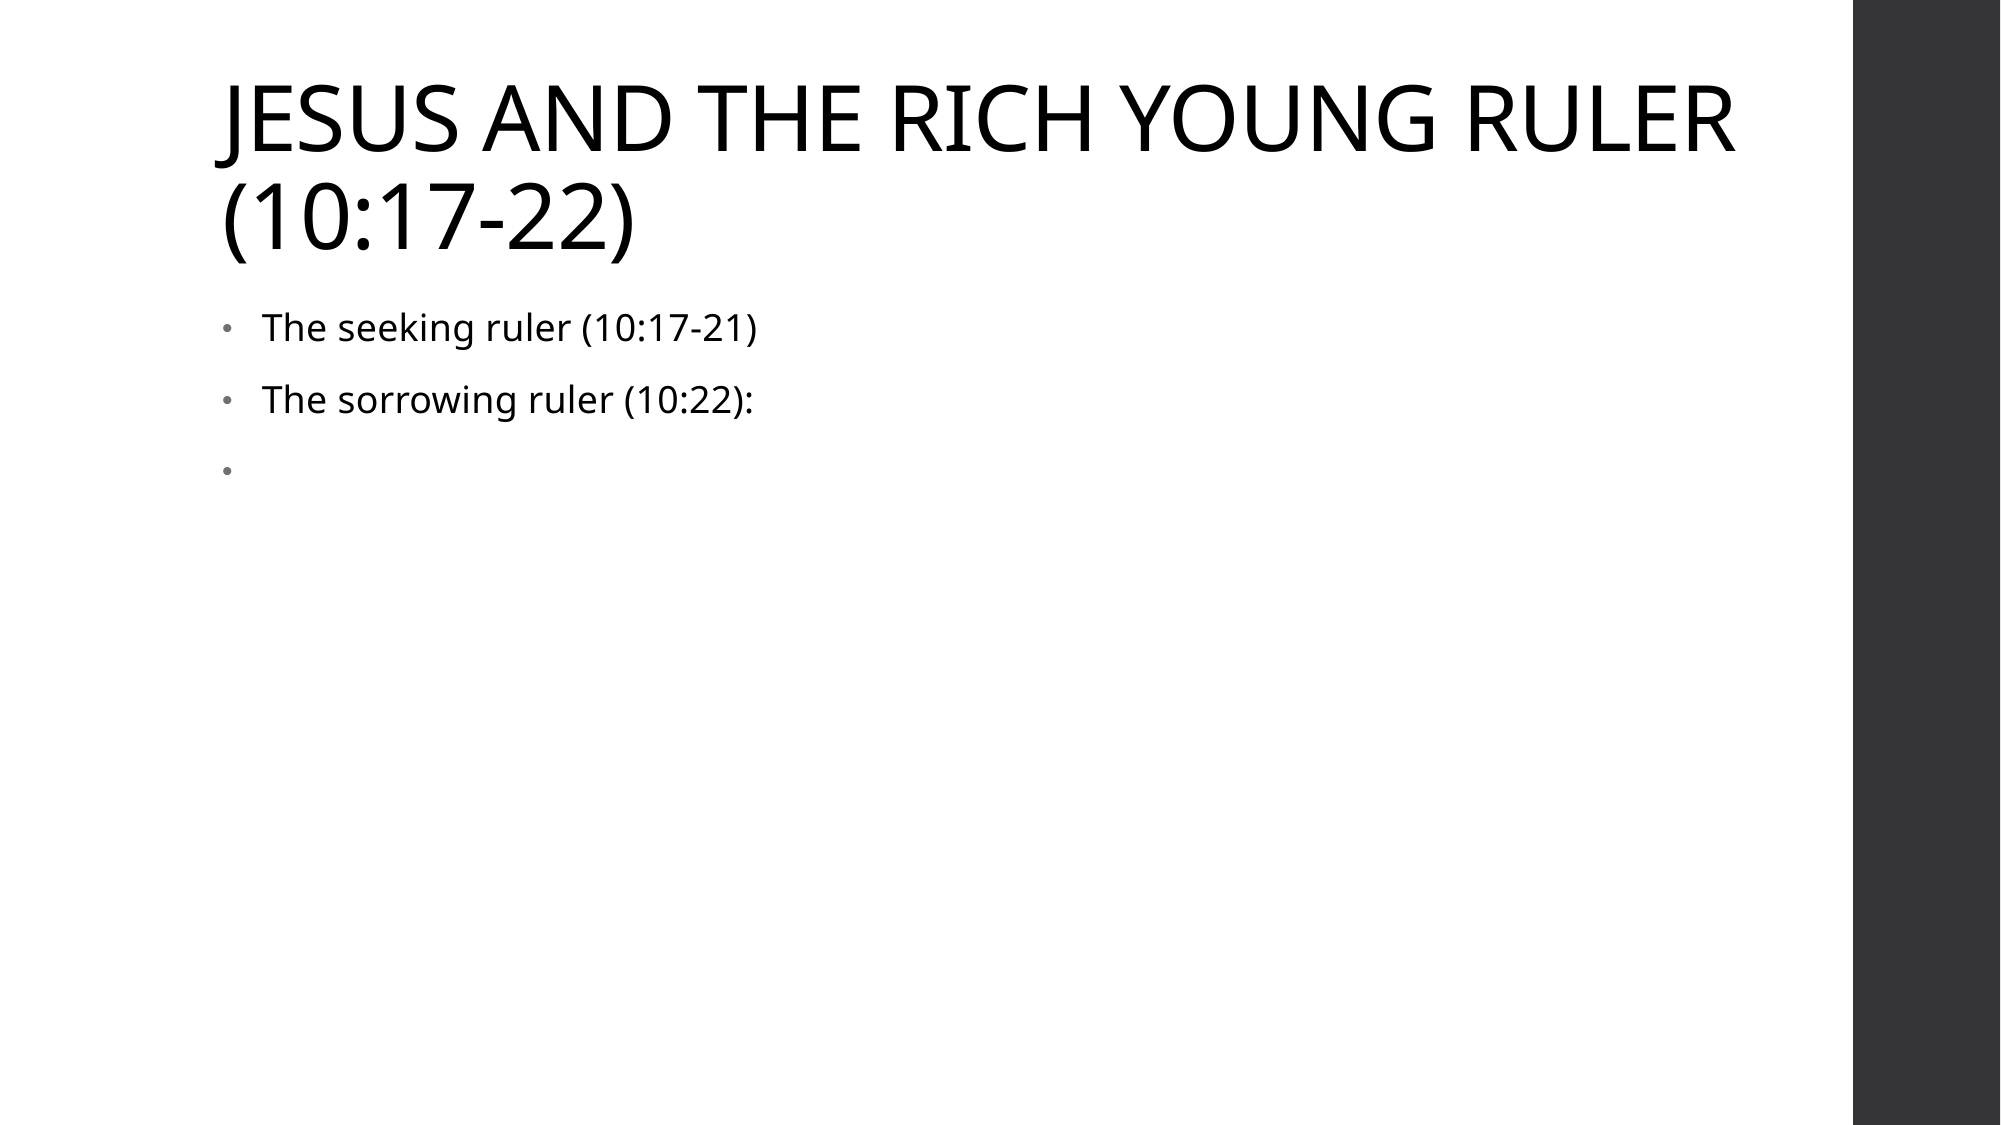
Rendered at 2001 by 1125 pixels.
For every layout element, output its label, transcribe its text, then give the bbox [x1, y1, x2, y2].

title JESUS AND THE RICH YOUNG RULER (10:17-22) [206, 60, 1797, 278]
list The seeking ruler (10:17-21) The sorrowing ruler (10:22): [206, 299, 1617, 1014]
